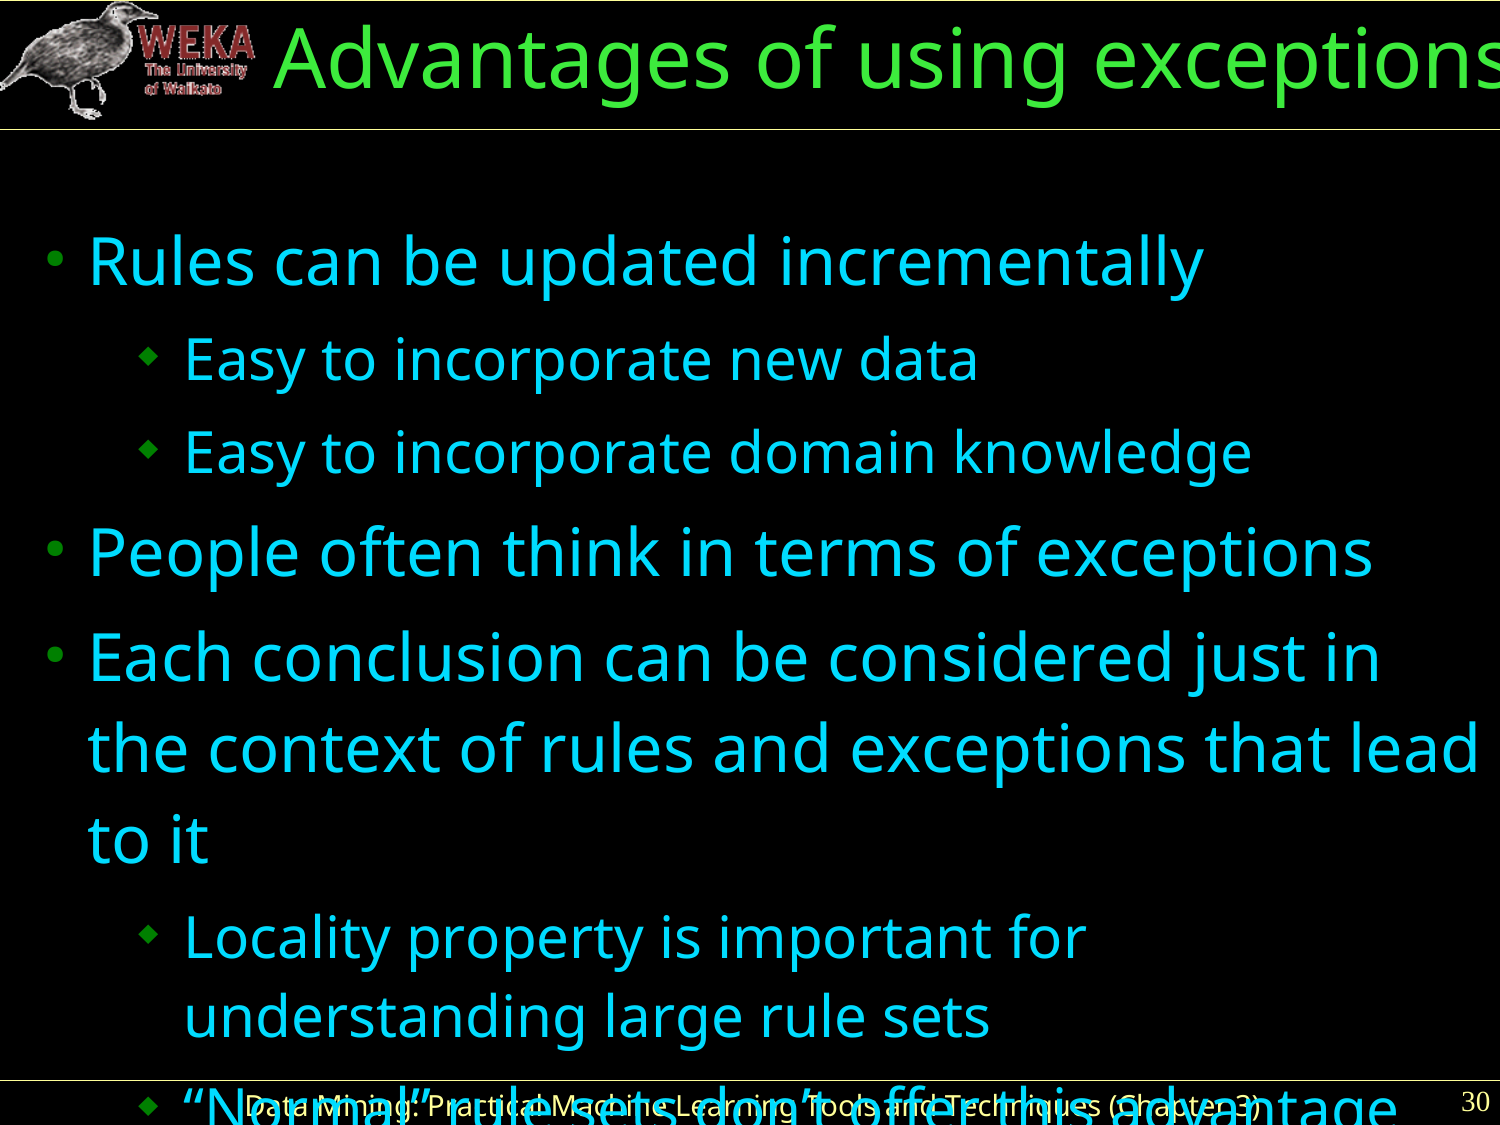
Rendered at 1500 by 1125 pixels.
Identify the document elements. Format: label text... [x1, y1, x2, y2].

picture [0, 1, 194, 129]
title Advantages of using exceptions [194, 0, 1500, 148]
list Rules can be updated incrementally Easy to incorporate new data Easy to incorporate domain knowledge People often think in terms of exceptions Each conclusion can be considered just in the context of rules and exceptions that lead to it Locality property is important for understanding large rule sets “Normal” rule sets don’t offer this advantage [29, 206, 1500, 929]
